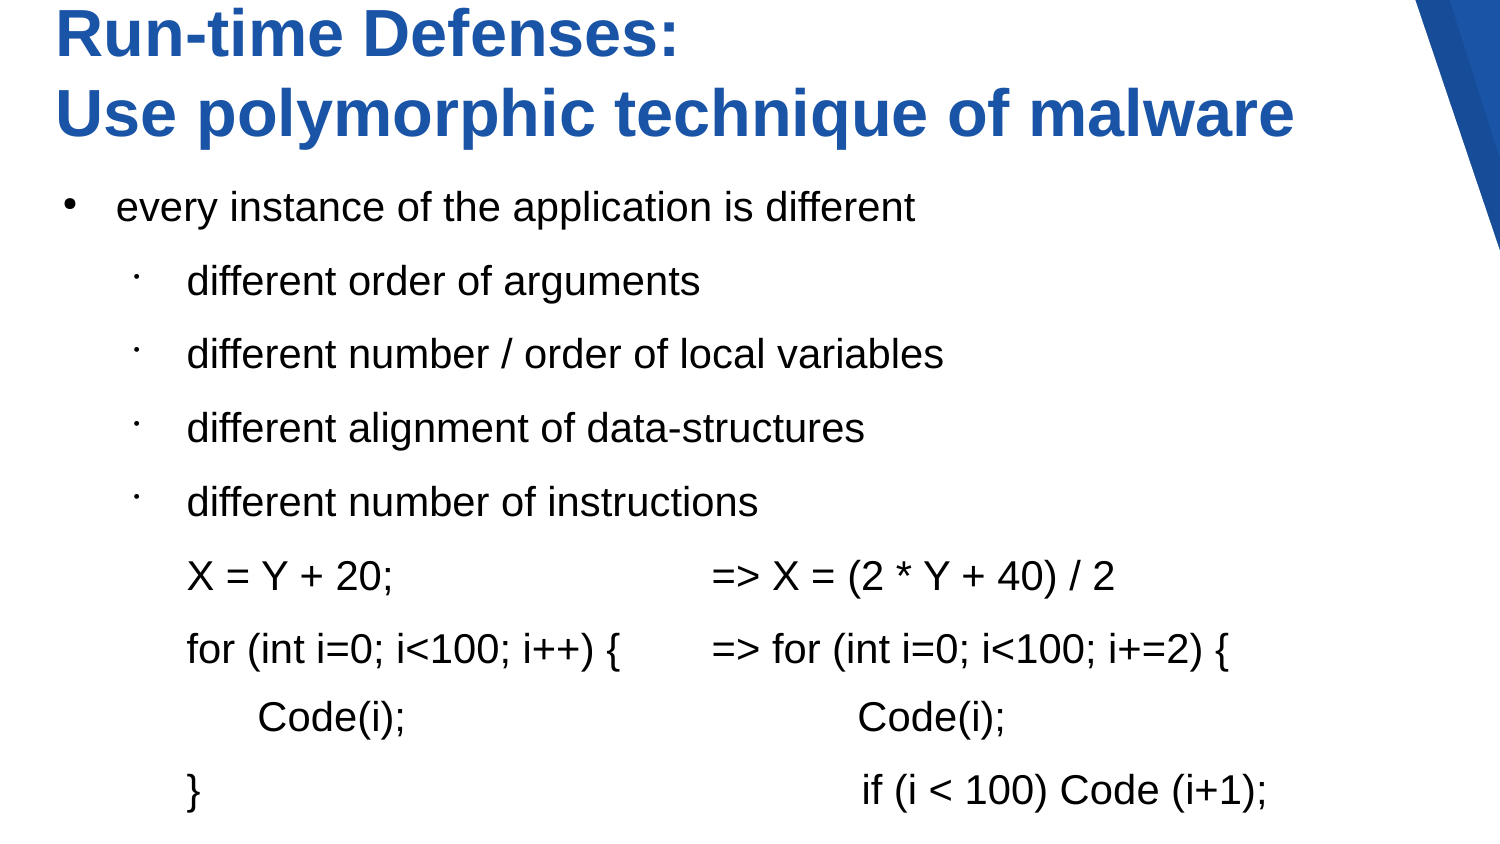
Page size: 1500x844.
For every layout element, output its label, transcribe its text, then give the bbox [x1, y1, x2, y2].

list every instance of the application is different different order of arguments different number / order of local variables different alignment of data-structures different number of instructions X = Y + 20; => X = (2 * Y + 40) / 2 for (int i=0; i<100; i++) { => for (int i=0; i<100; i+=2) { Code(i); Code(i); } if (i < 100) Code (i+1); } [30, 165, 1486, 603]
title Run-time Defenses: Use polymorphic technique of malware [40, 97, 1366, 166]
